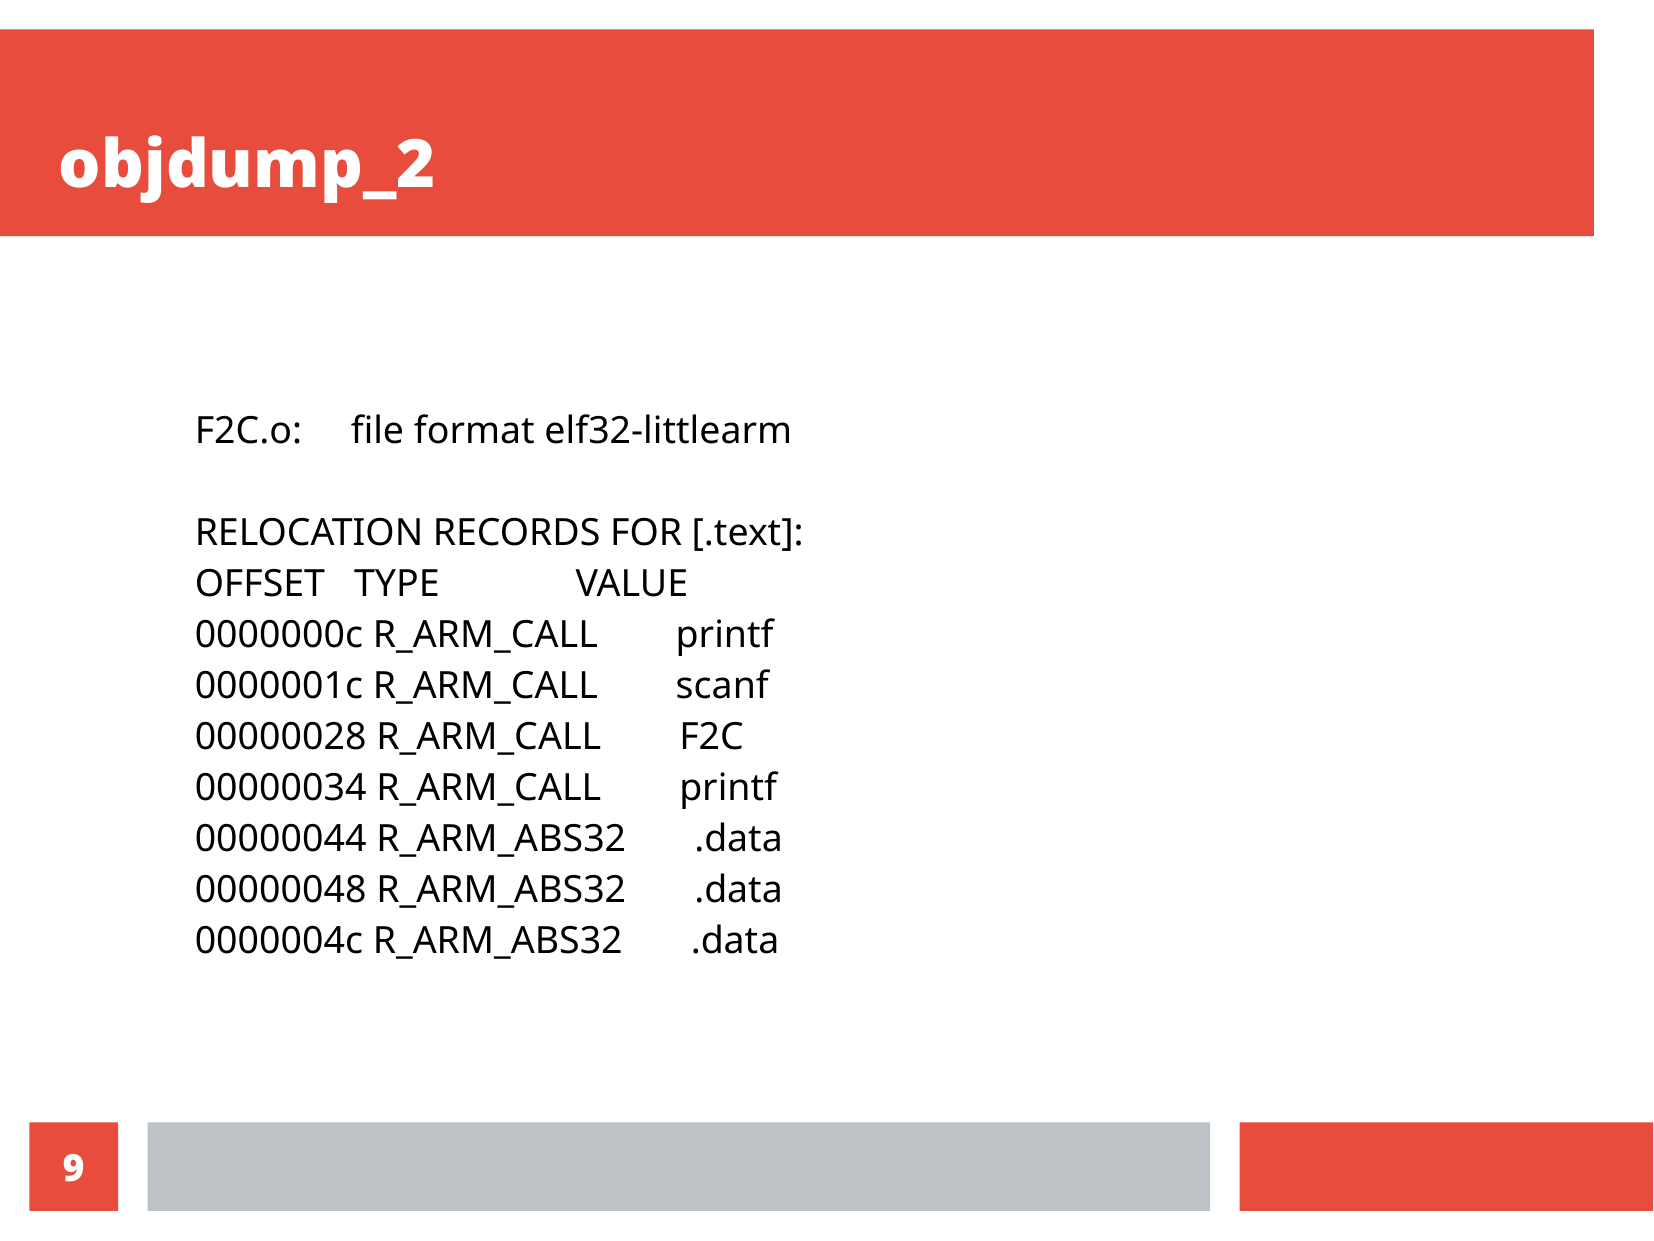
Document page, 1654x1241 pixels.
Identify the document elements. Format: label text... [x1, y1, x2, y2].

title objdump_2 [58, 59, 1594, 207]
text_box F2C.o: file format elf32-littlearm RELOCATION RECORDS FOR [.text]: OFFSET TYPE VALUE 0000000c R_ARM_CALL printf 0000001c R_ARM_CALL scanf 00000028 R_ARM_CALL F2C 00000034 R_ARM_CALL printf 00000044 R_ARM_ABS32 .data 00000048 R_ARM_ABS32 .data 0000004c R_ARM_ABS32 .data [180, 345, 1546, 928]
